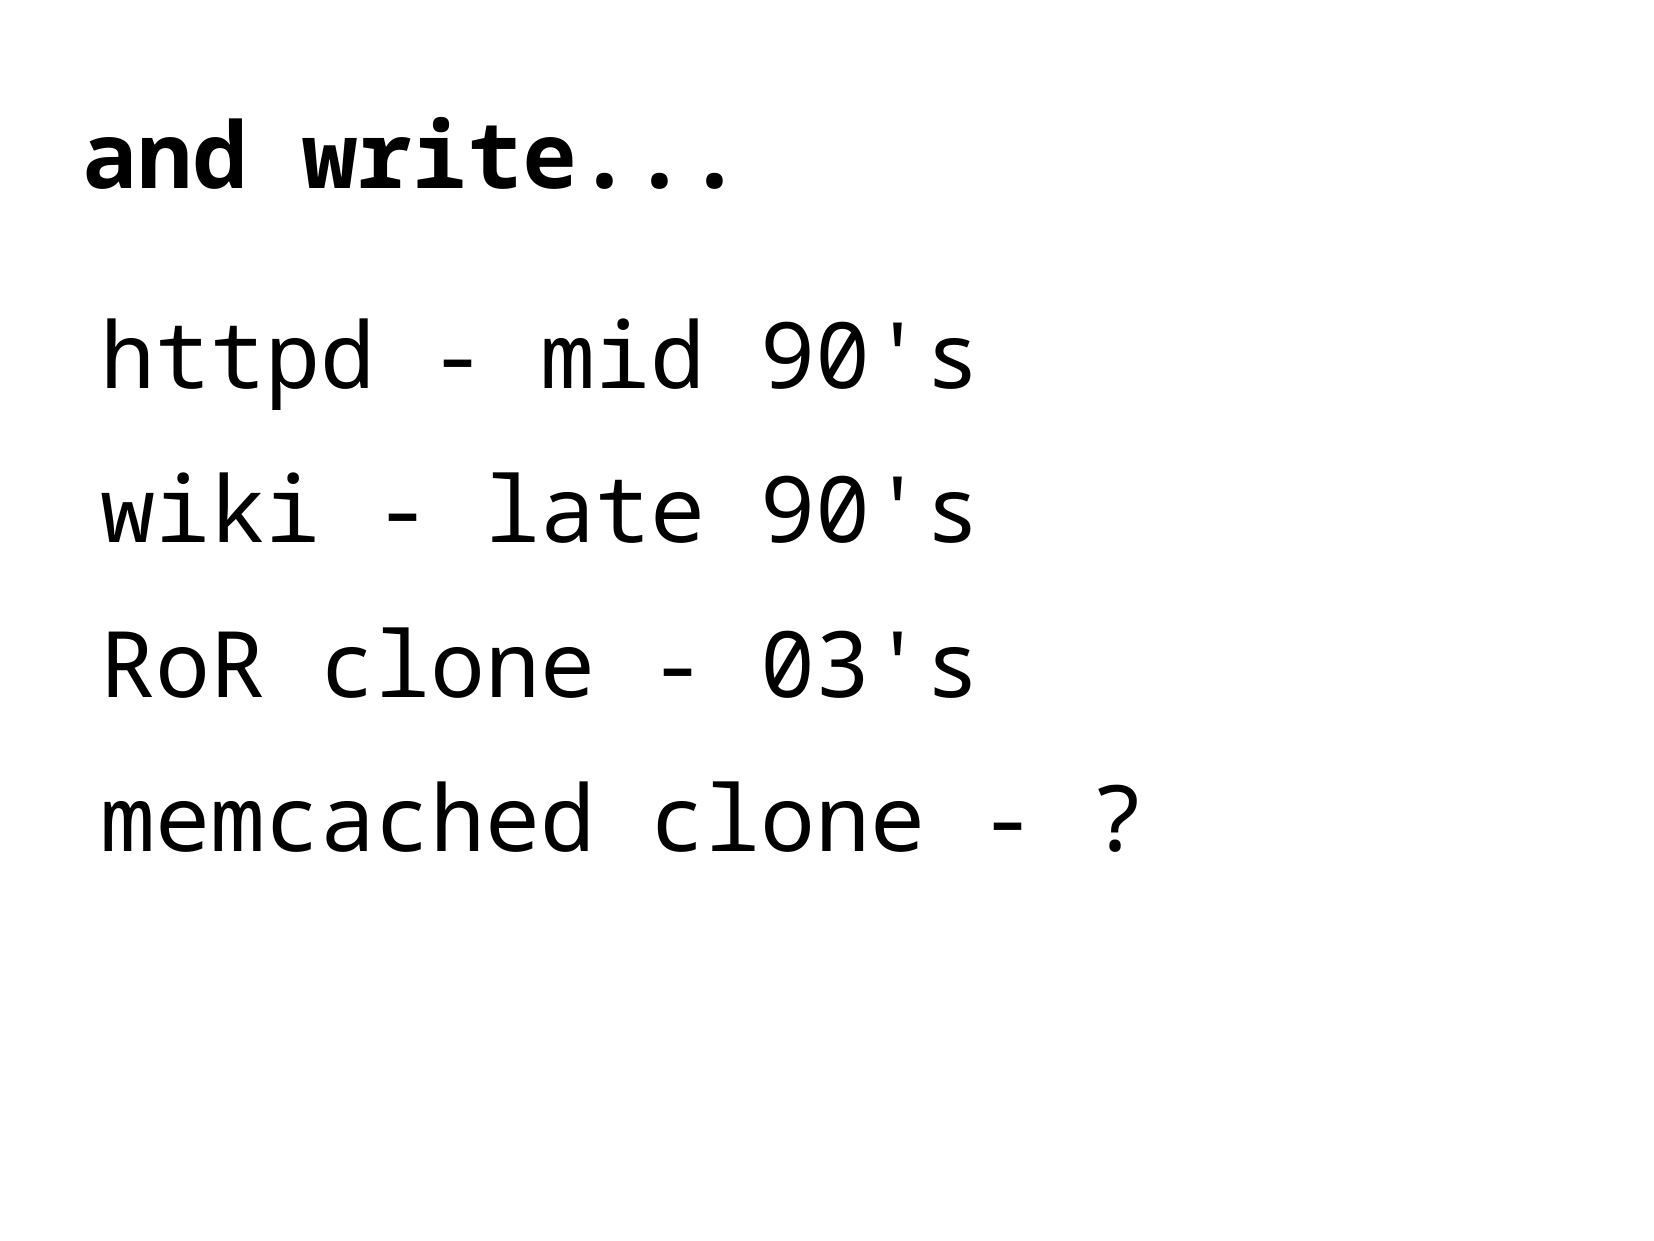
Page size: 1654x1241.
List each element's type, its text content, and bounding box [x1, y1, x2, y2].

list httpd - mid 90's wiki - late 90's RoR clone - 03's memcached clone - ? [82, 290, 1571, 1094]
title and write... [82, 56, 1571, 250]
